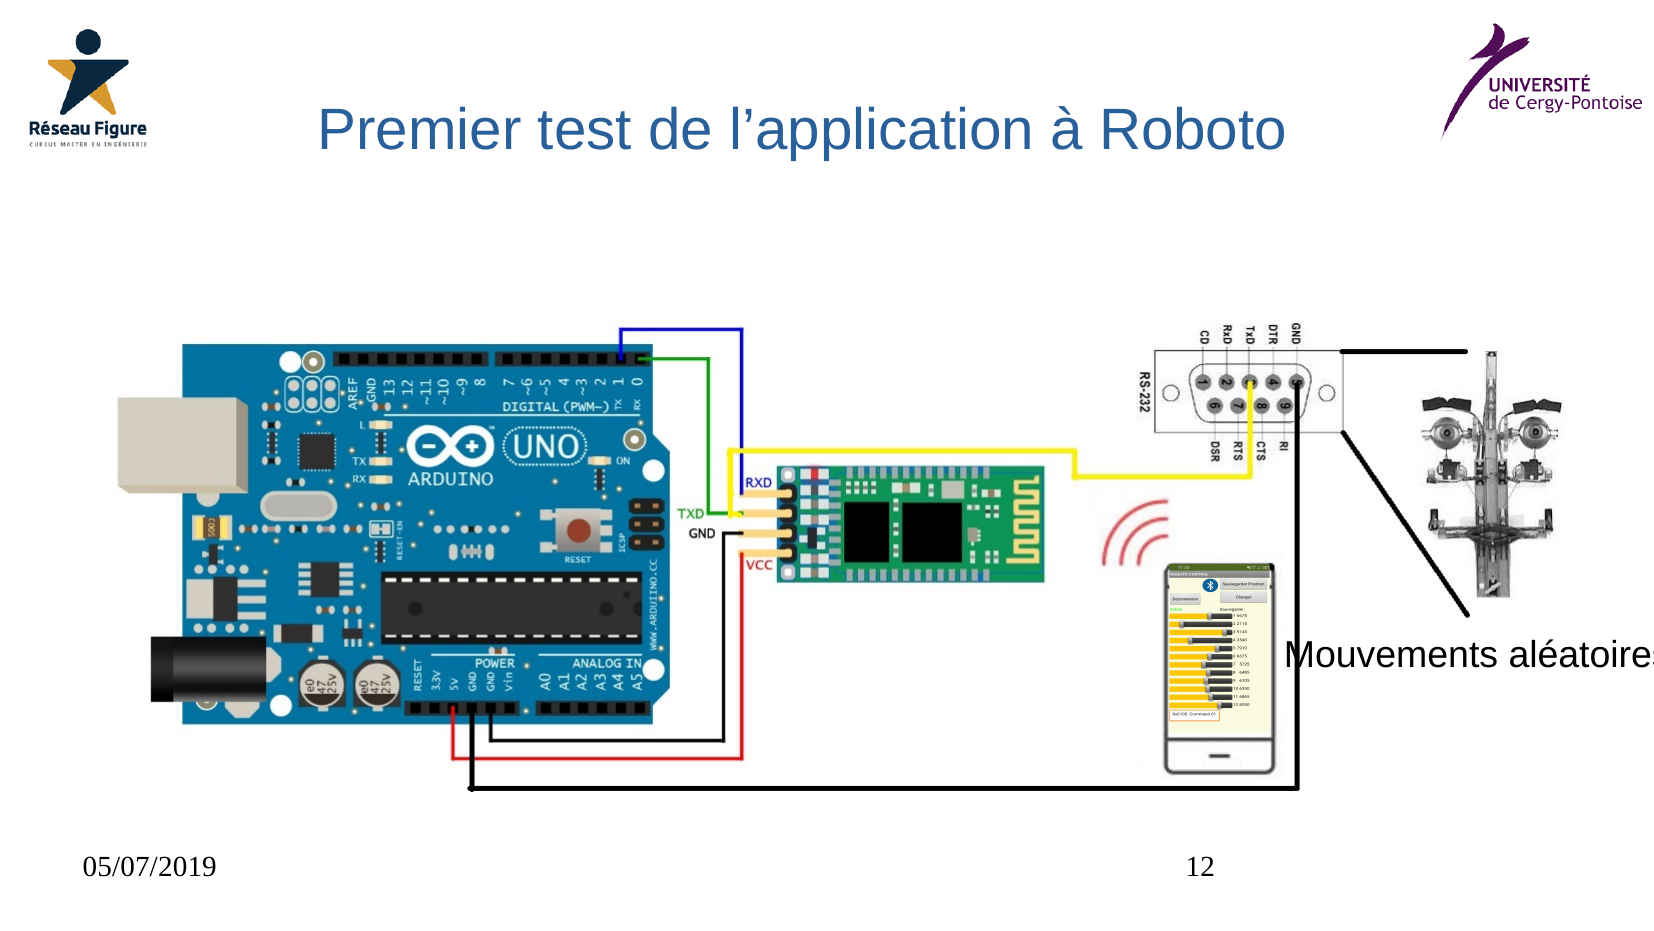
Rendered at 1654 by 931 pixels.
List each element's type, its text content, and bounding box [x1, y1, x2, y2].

title Premier test de l’application à Roboto [82, 23, 1524, 229]
text_box [1185, 847, 1571, 912]
text_box Mouvements aléatoires [1348, 625, 1607, 809]
text_box 05/07/2019 [82, 847, 468, 912]
picture [94, 287, 1579, 827]
